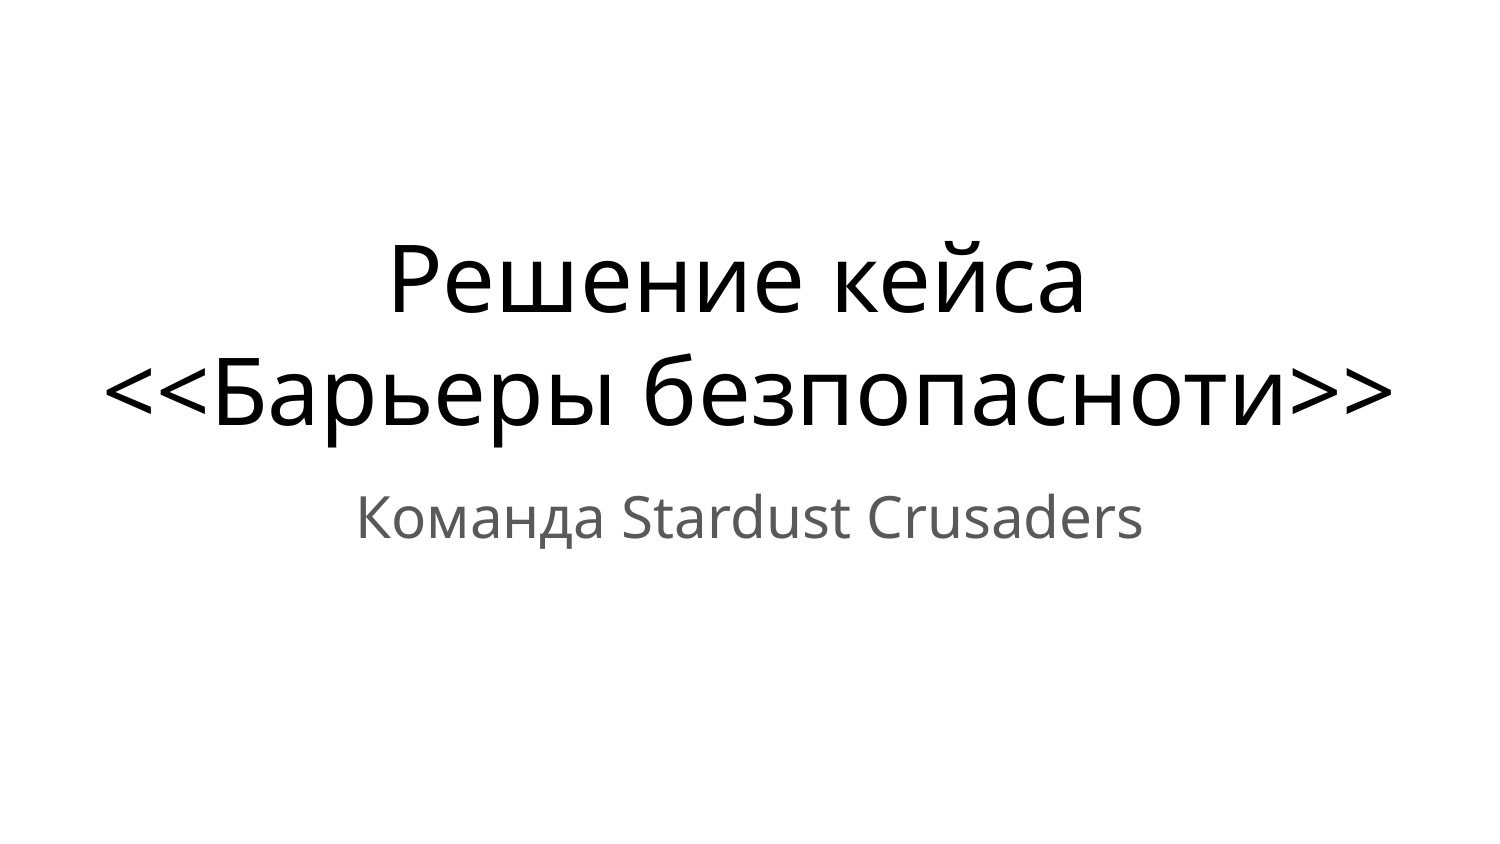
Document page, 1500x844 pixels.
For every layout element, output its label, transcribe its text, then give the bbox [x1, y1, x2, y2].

title Решение кейса <<Барьеры безпопасноти>> [51, 122, 1449, 459]
subtitle Команда Stardust Crusaders [51, 464, 1449, 595]
